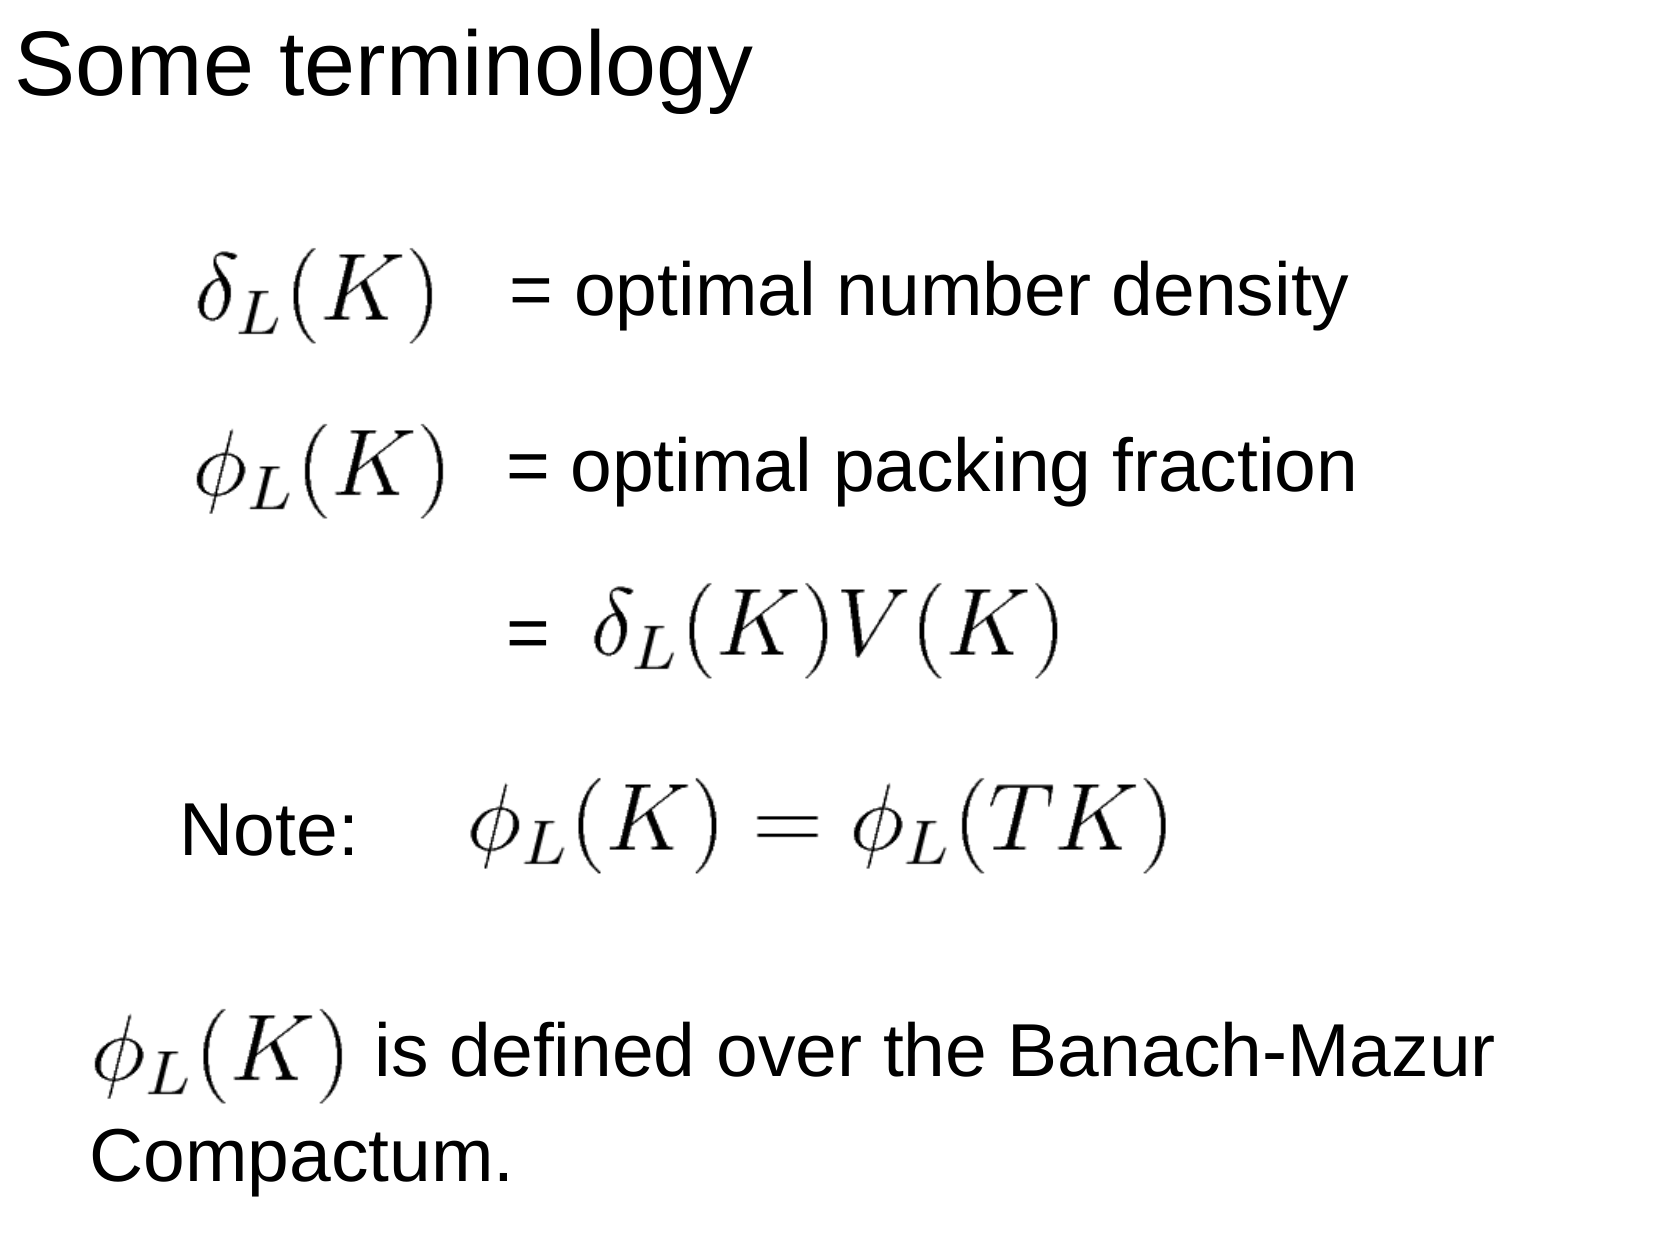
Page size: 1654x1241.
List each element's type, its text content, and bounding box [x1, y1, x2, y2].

text_box = optimal packing fraction = [491, 415, 1587, 683]
text_box = optimal number density [495, 240, 1591, 345]
picture [180, 415, 462, 526]
picture [78, 1000, 360, 1105]
picture [452, 769, 1180, 880]
text_box Compactum. [74, 1105, 586, 1205]
picture [585, 574, 1070, 685]
picture [184, 239, 451, 350]
text_box Note: [165, 780, 391, 886]
text_box is defined over the Banach-Mazur [360, 1000, 1647, 1106]
text_box Some terminology [0, 5, 781, 123]
